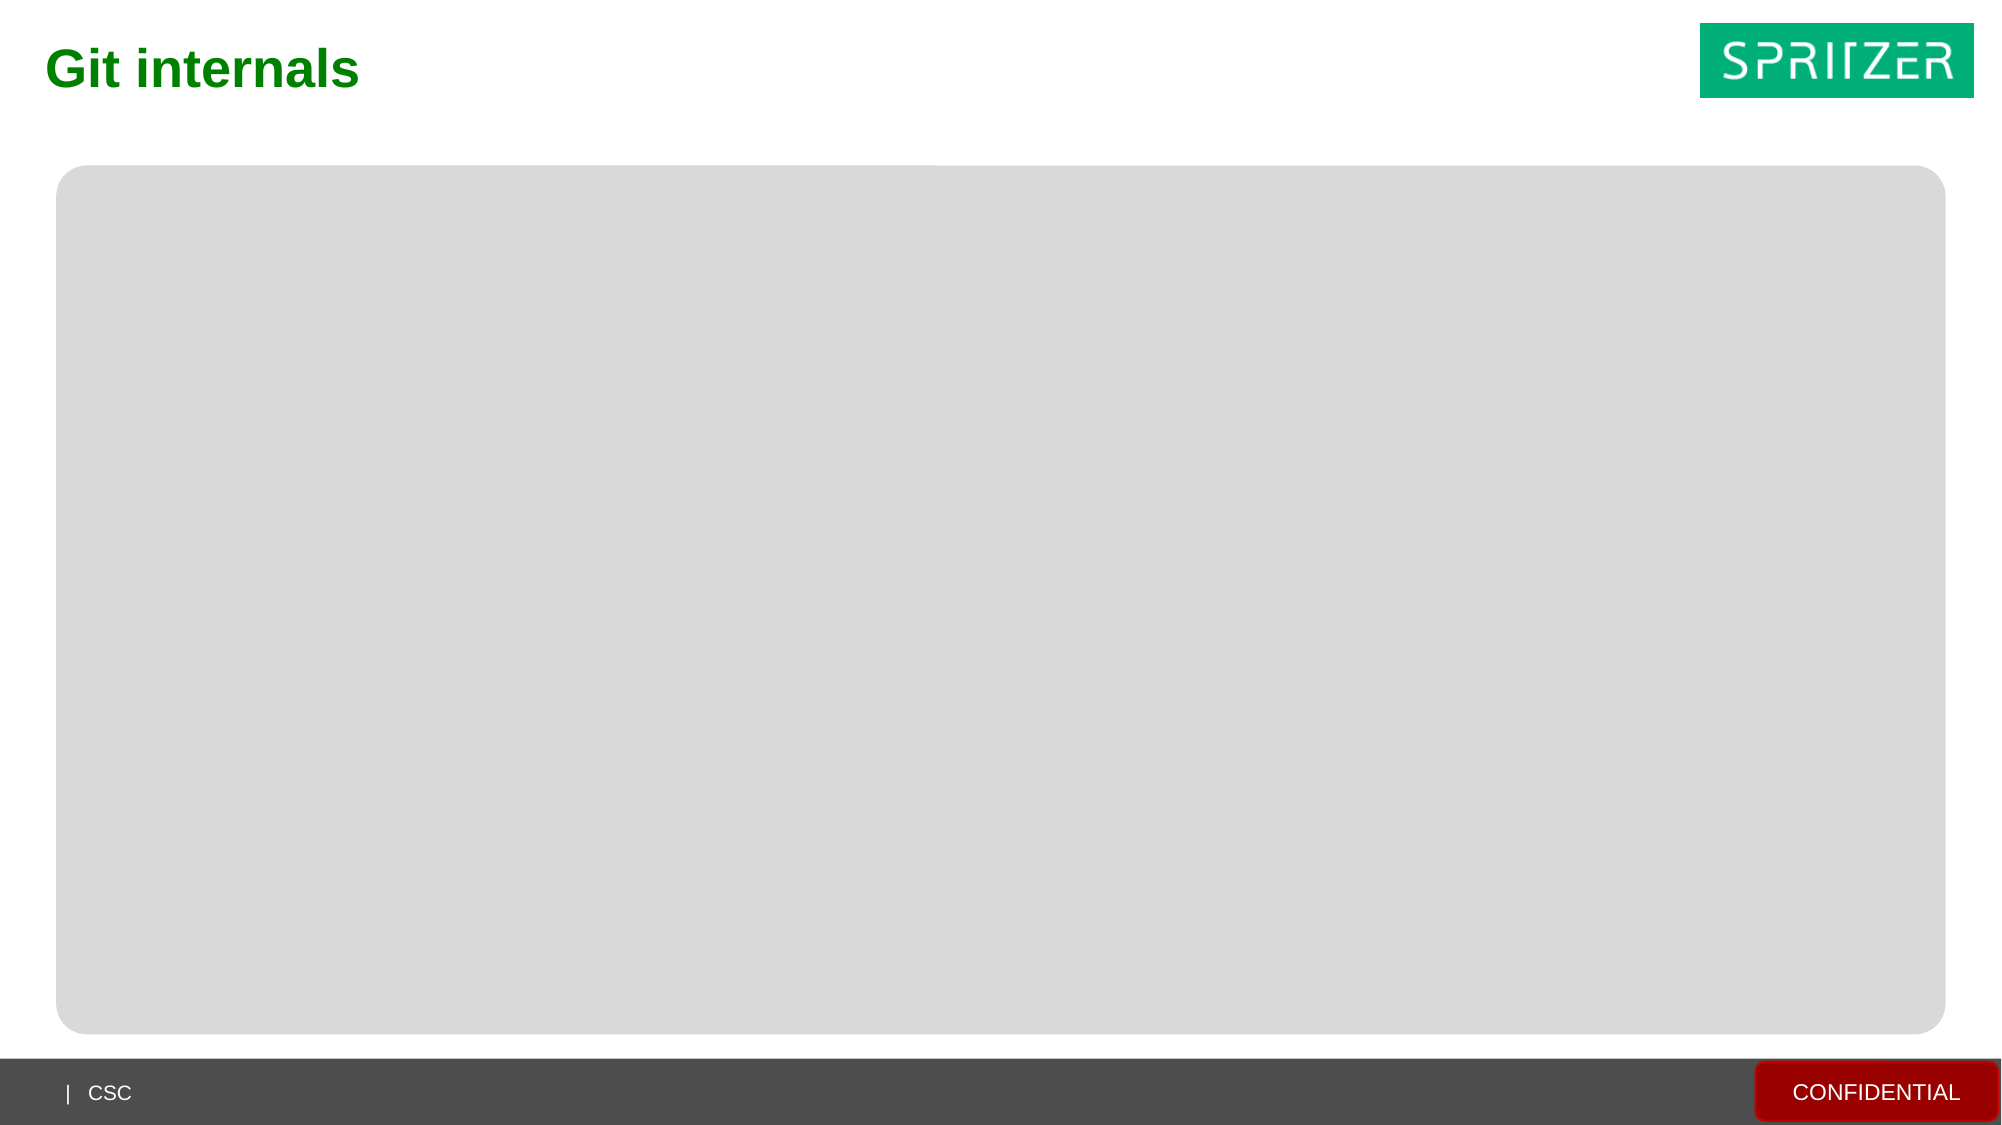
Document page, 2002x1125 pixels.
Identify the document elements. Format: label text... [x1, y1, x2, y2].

text_box Git internals [45, 27, 1954, 99]
picture [1700, 23, 1974, 98]
